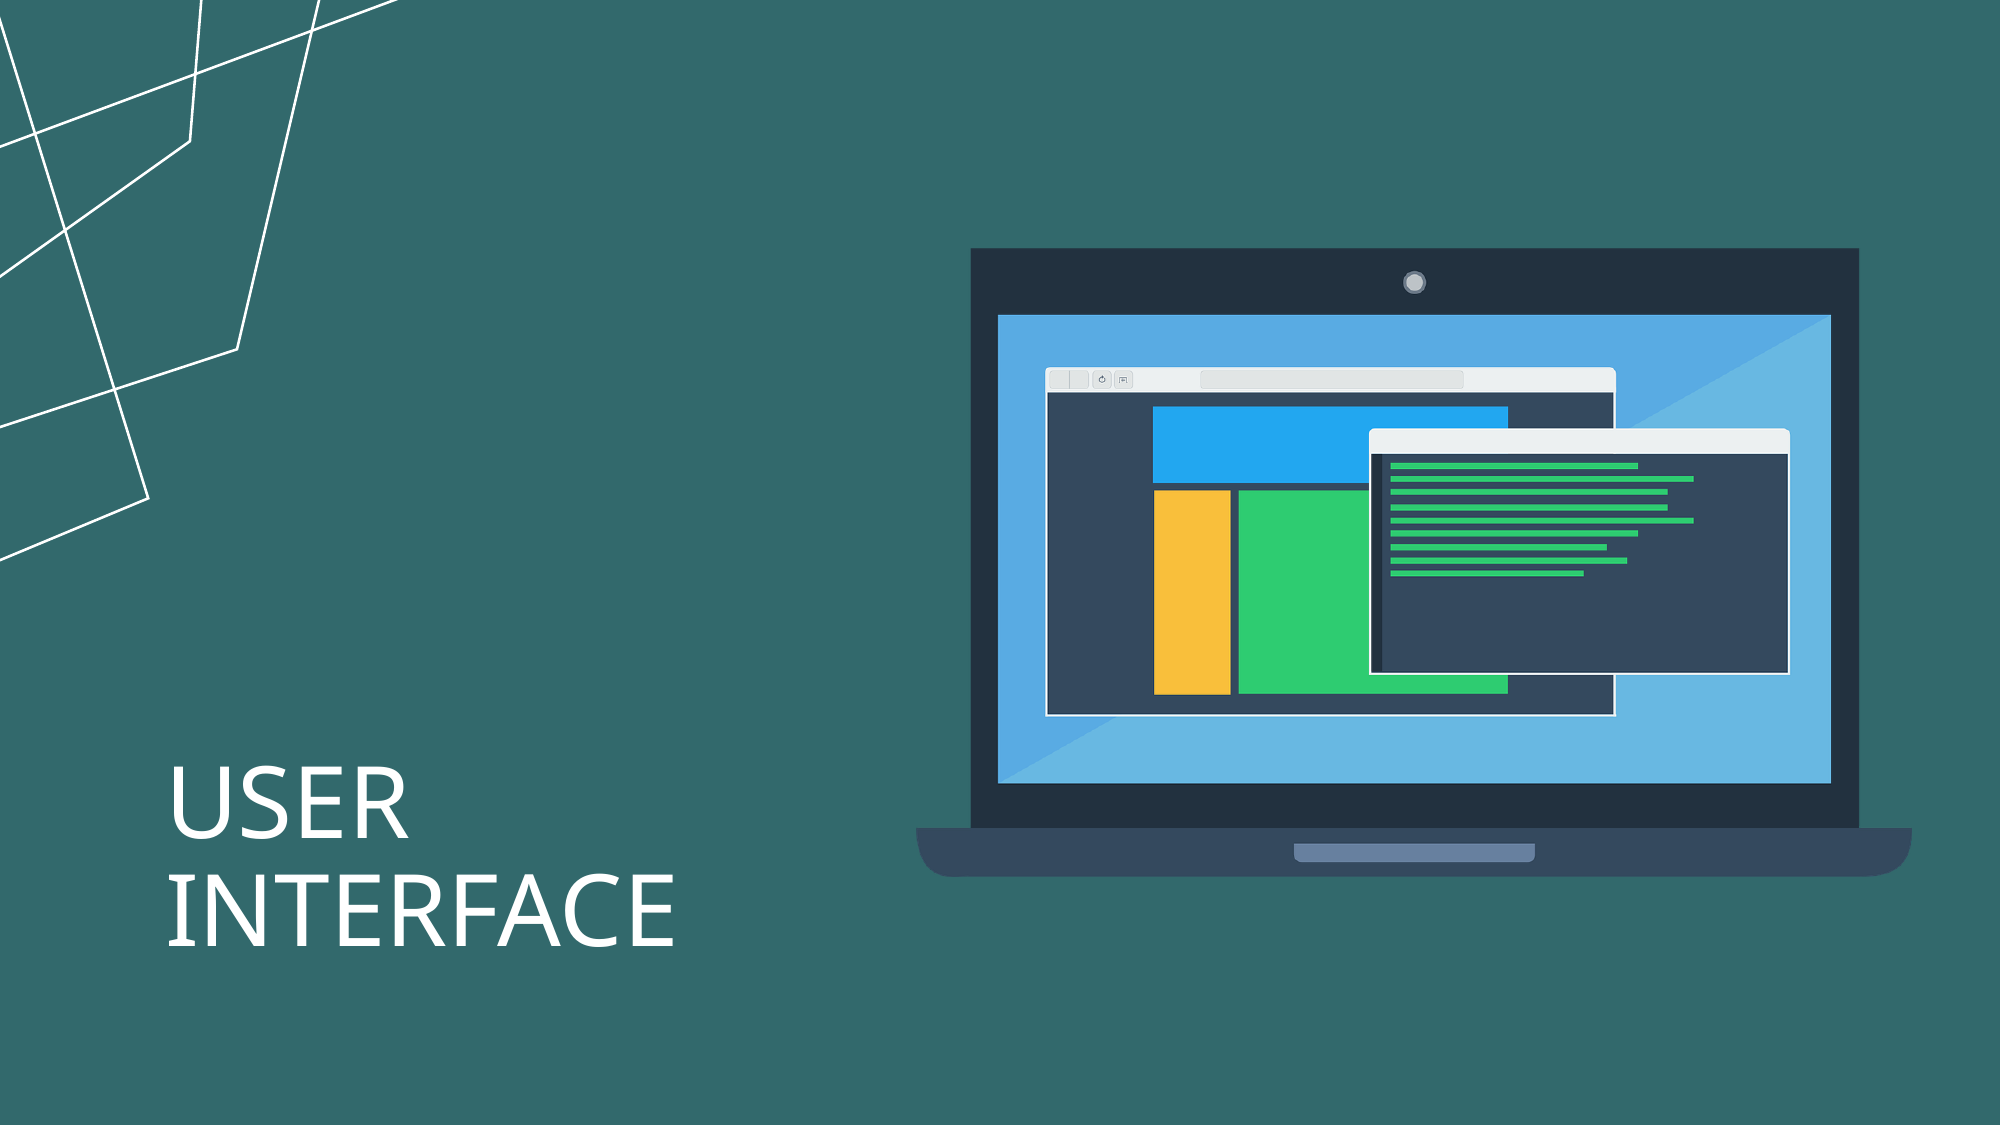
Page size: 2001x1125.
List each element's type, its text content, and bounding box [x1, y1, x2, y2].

picture [916, 248, 1912, 877]
title User interface [150, 423, 1000, 976]
